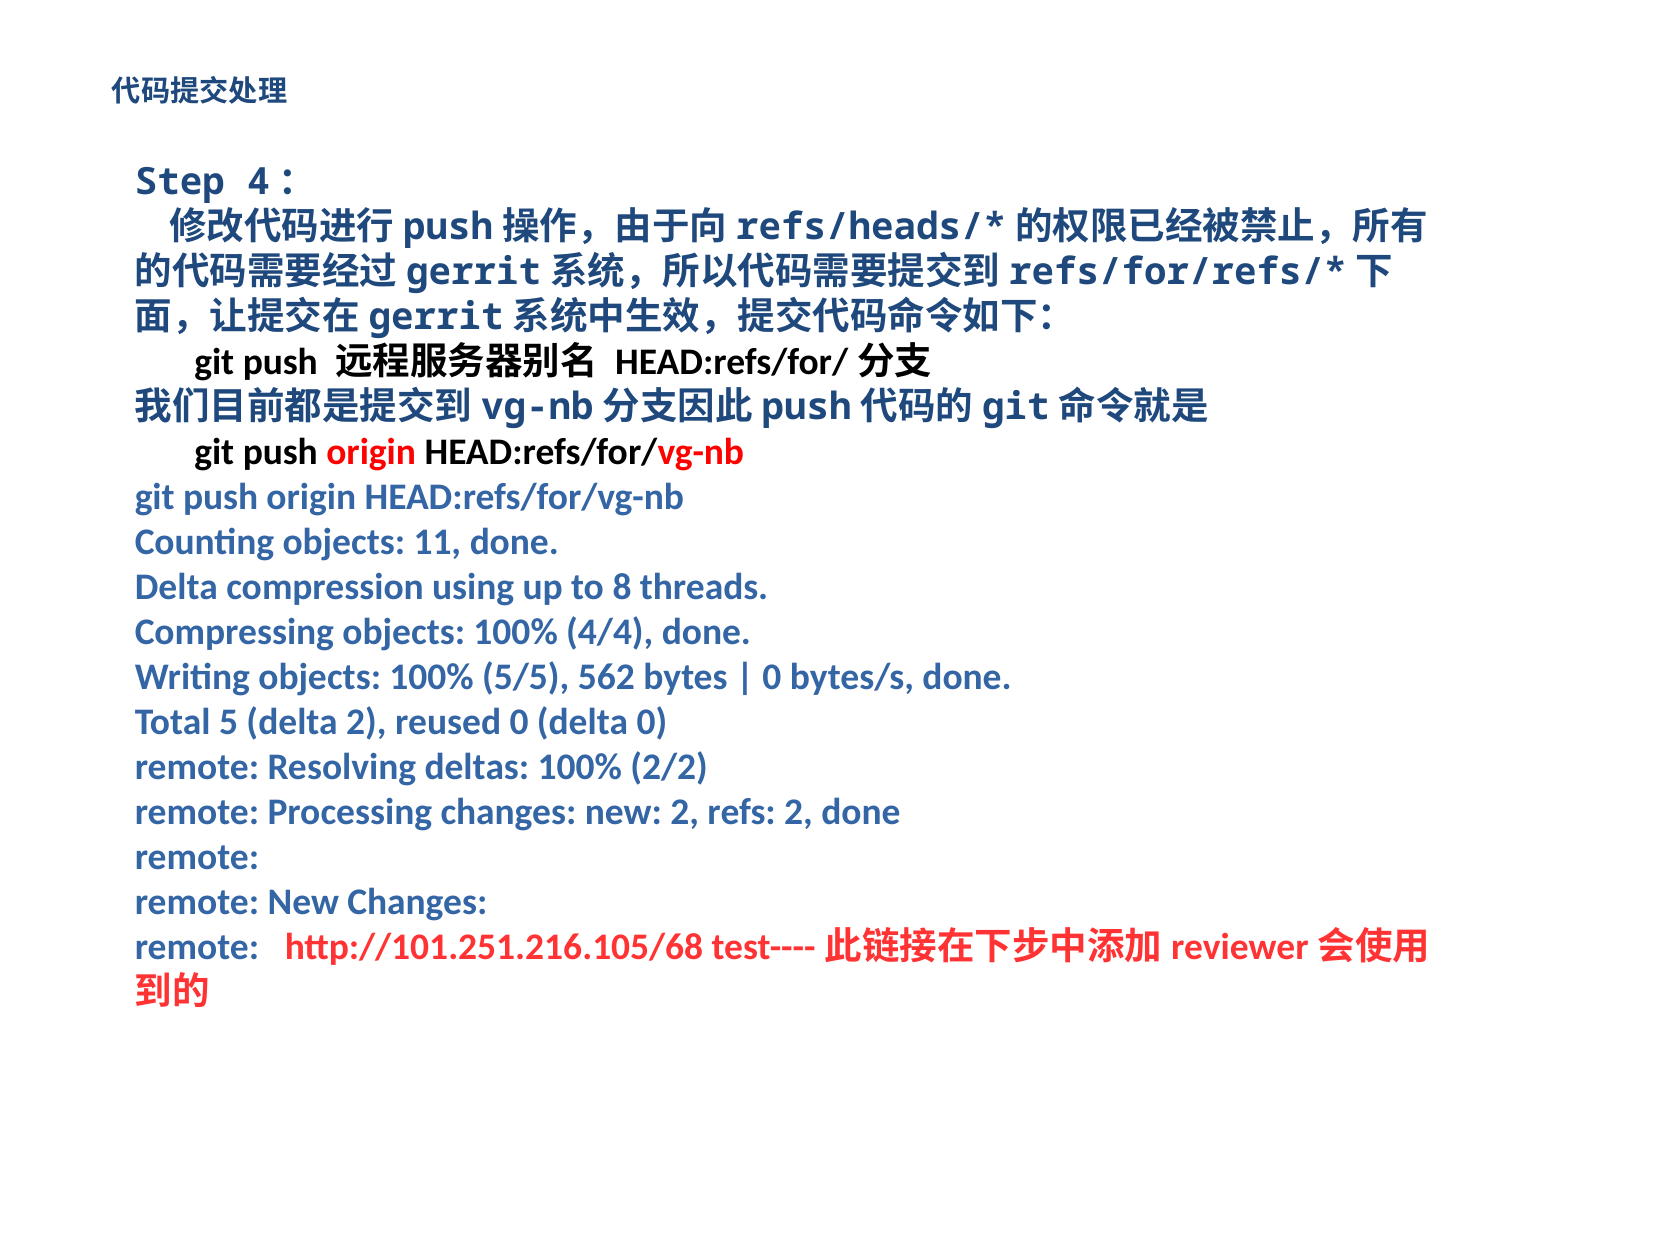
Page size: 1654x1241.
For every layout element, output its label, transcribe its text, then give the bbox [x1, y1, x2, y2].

text_box Step 4： 修改代码进行push操作，由于向refs/heads/*的权限已经被禁止，所有的代码需要经过gerrit系统，所以代码需要提交到refs/for/refs/*下面，让提交在gerrit系统中生效，提交代码命令如下： git push 远程服务器别名 HEAD:refs/for/分支 我们目前都是提交到vg-nb分支因此push代码的git命令就是 git push origin HEAD:refs/for/vg-nb git push origin HEAD:refs/for/vg-nb Counting objects: 11, done. Delta compression using up to 8 threads. Compressing objects: 100% (4/4), done. Writing objects: 100% (5/5), 562 bytes | 0 bytes/s, done. Total 5 (delta 2), reused 0 (delta 0) remote: Resolving deltas: 100% (2/2) remote: Processing changes: new: 2, refs: 2, done remote: remote: New Changes: remote: http://101.251.216.105/68 test----此链接在下步中添加reviewer会使用到的 [120, 150, 1469, 850]
text_box 代码提交处理 [97, 64, 1396, 120]
